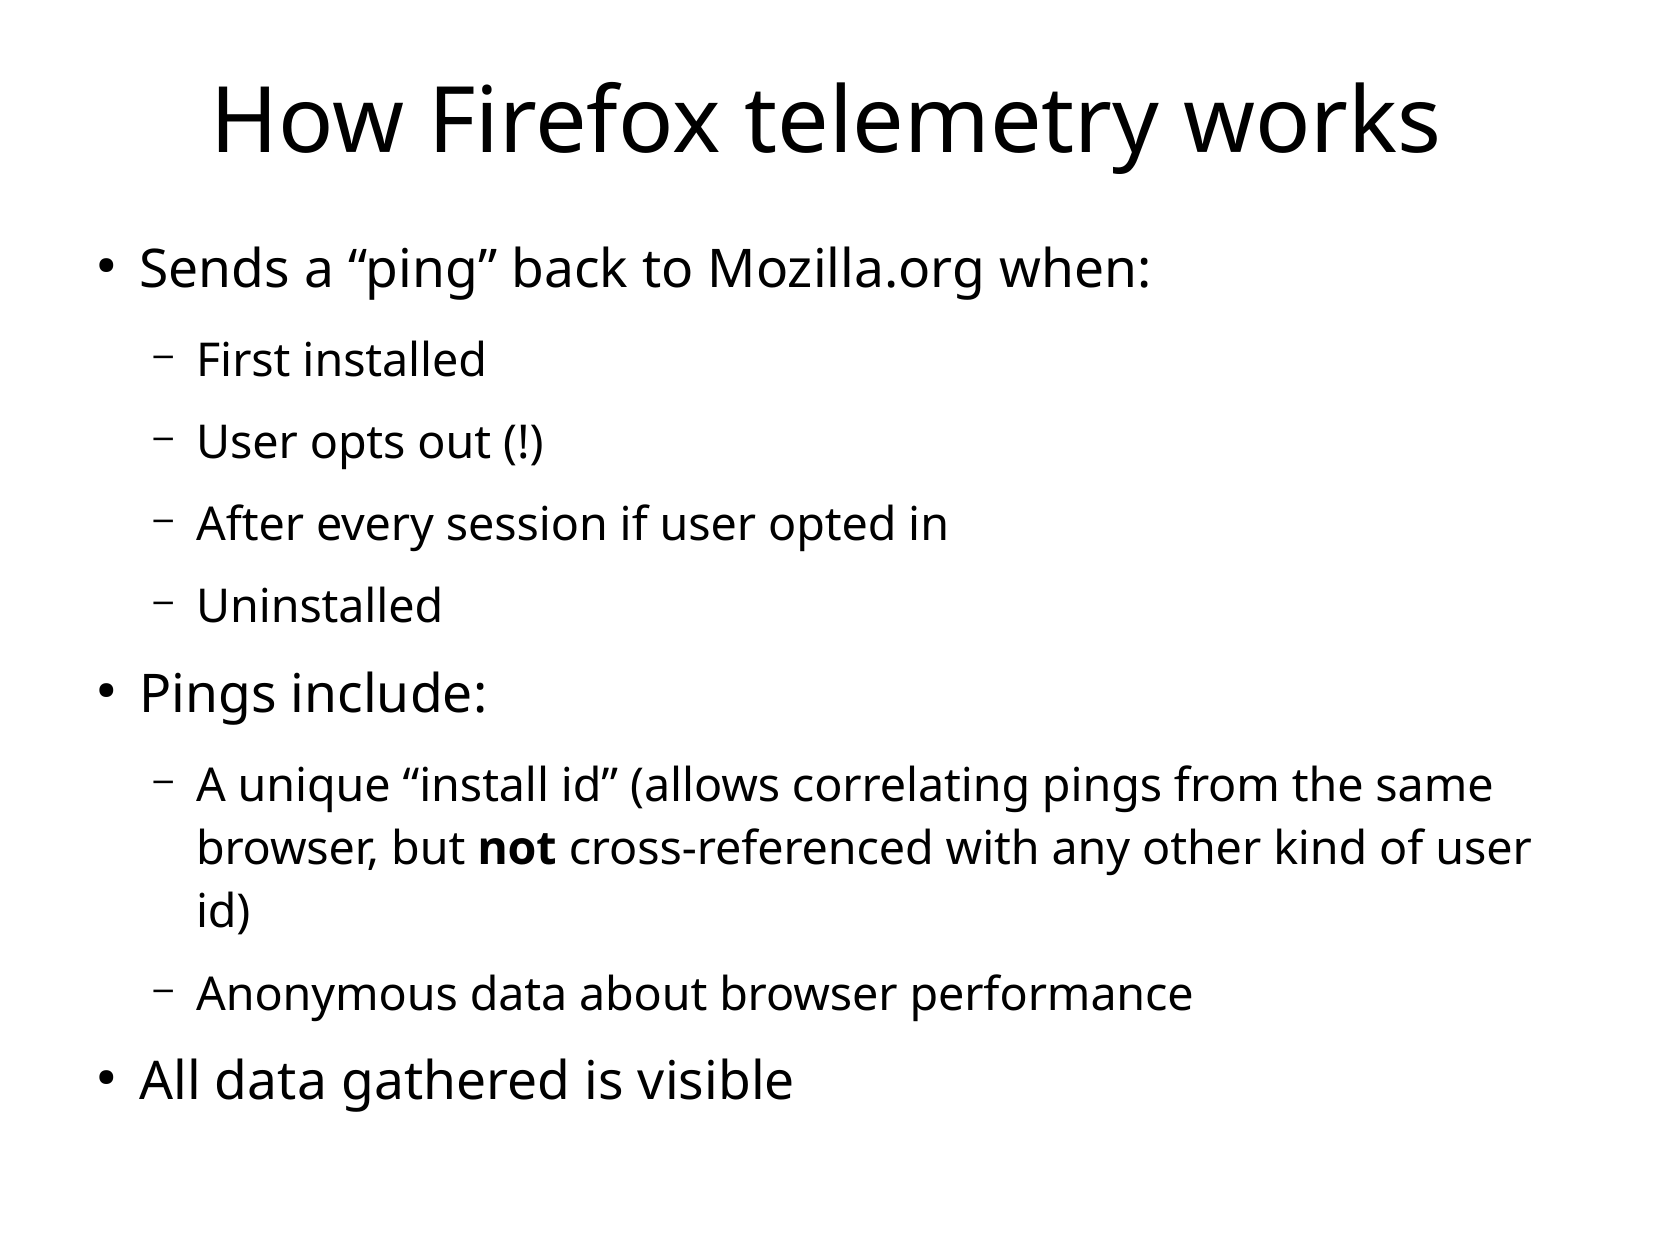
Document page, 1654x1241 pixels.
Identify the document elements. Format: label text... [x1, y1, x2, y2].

list Sends a “ping” back to Mozilla.org when: First installed User opts out (!) After every session if user opted in Uninstalled Pings include: A unique “install id” (allows correlating pings from the same browser, but not cross-referenced with any other kind of user id) Anonymous data about browser performance All data gathered is visible [82, 229, 1571, 1120]
title How Firefox telemetry works [82, 13, 1571, 222]
